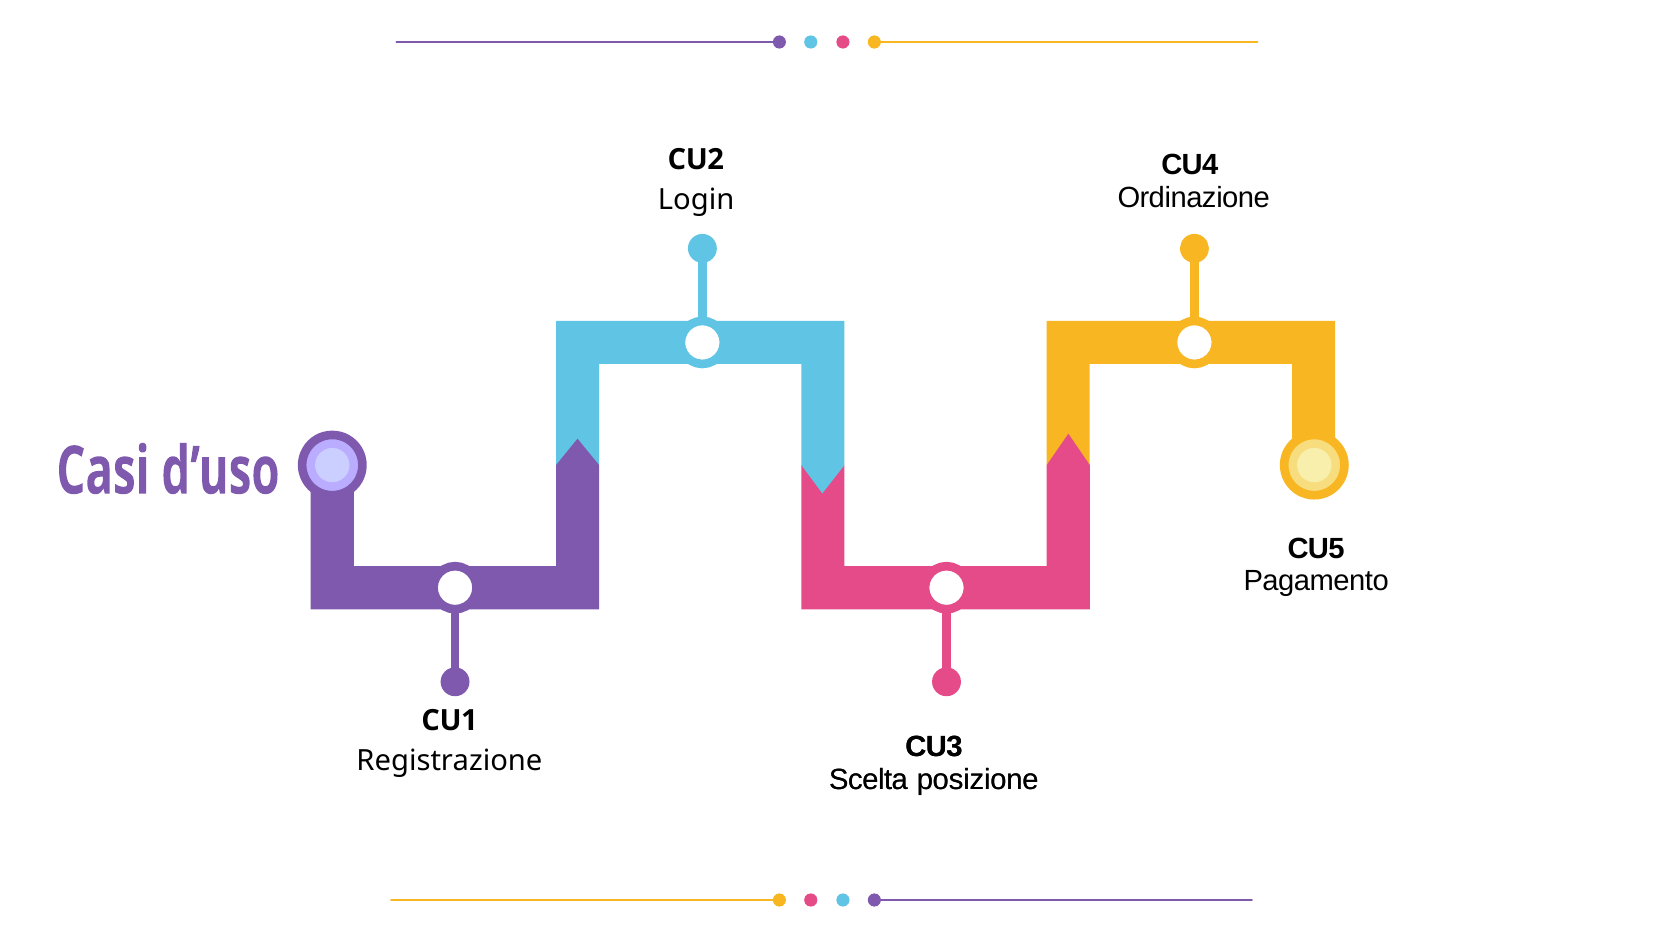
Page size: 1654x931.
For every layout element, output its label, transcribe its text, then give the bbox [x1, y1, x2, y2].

text_box [310, 493, 440, 610]
text_box Casi d’uso [253, 456, 278, 495]
title CU5 Pagamento [1155, 474, 1477, 680]
text_box [717, 320, 932, 610]
title CU1 Registrazione [289, 620, 610, 825]
text_box Casi d’uso [87, 456, 110, 495]
title CU4 Ordinazione [1033, 61, 1355, 266]
text_box [470, 320, 688, 610]
text_box Casi d’uso [59, 445, 84, 495]
text_box [1289, 440, 1340, 474]
text_box [438, 571, 472, 604]
text_box Casi d’uso [139, 457, 147, 494]
text_box Casi d’uso [230, 456, 250, 495]
text_box Casi d’uso [202, 457, 226, 495]
text_box Casi d’uso [163, 442, 187, 495]
text_box Casi d’uso [115, 456, 134, 495]
text_box [930, 571, 963, 604]
title CU3 Scelta posizione [773, 673, 1095, 878]
text_box [307, 440, 358, 490]
text_box [1209, 320, 1336, 437]
text_box [686, 326, 719, 359]
text_box [961, 320, 1180, 610]
title CU2 Login [535, 59, 857, 264]
text_box [1178, 326, 1211, 359]
